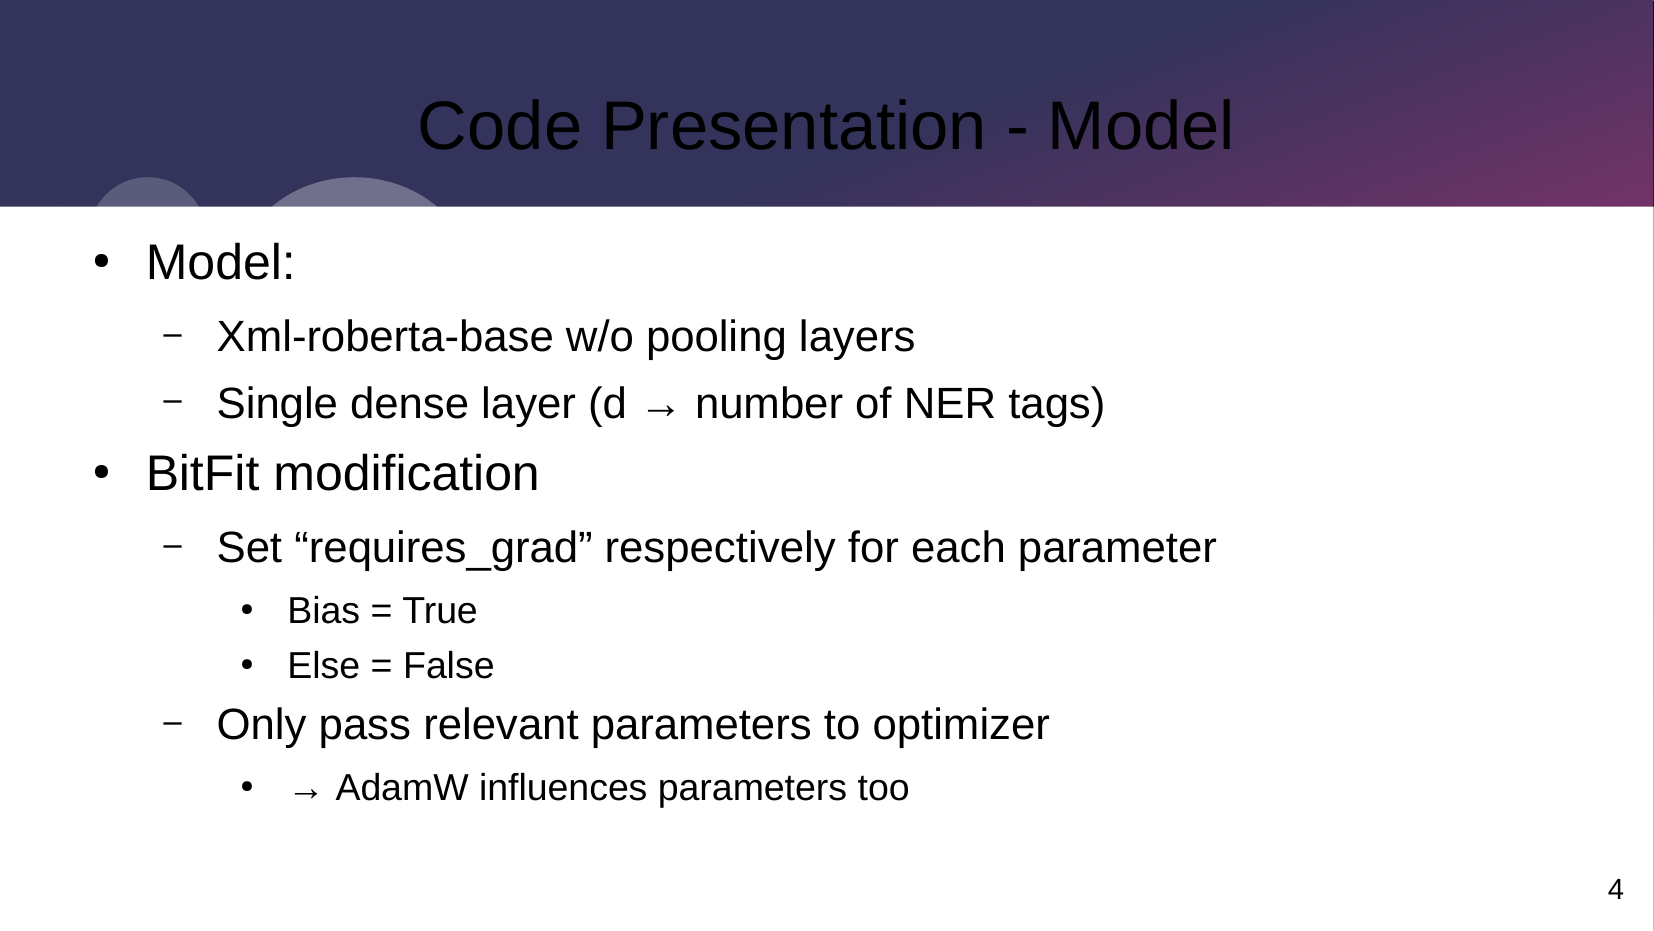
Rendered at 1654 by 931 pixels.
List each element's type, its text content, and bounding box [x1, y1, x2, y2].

list Model: Xml-roberta-base w/o pooling layers Single dense layer (d → number of NER tags) BitFit modification Set “requires_grad” respectively for each parameter Bias = True Else = False Only pass relevant parameters to optimizer → AdamW influences parameters too [75, 234, 1552, 826]
title Code Presentation - Model [88, 44, 1565, 207]
